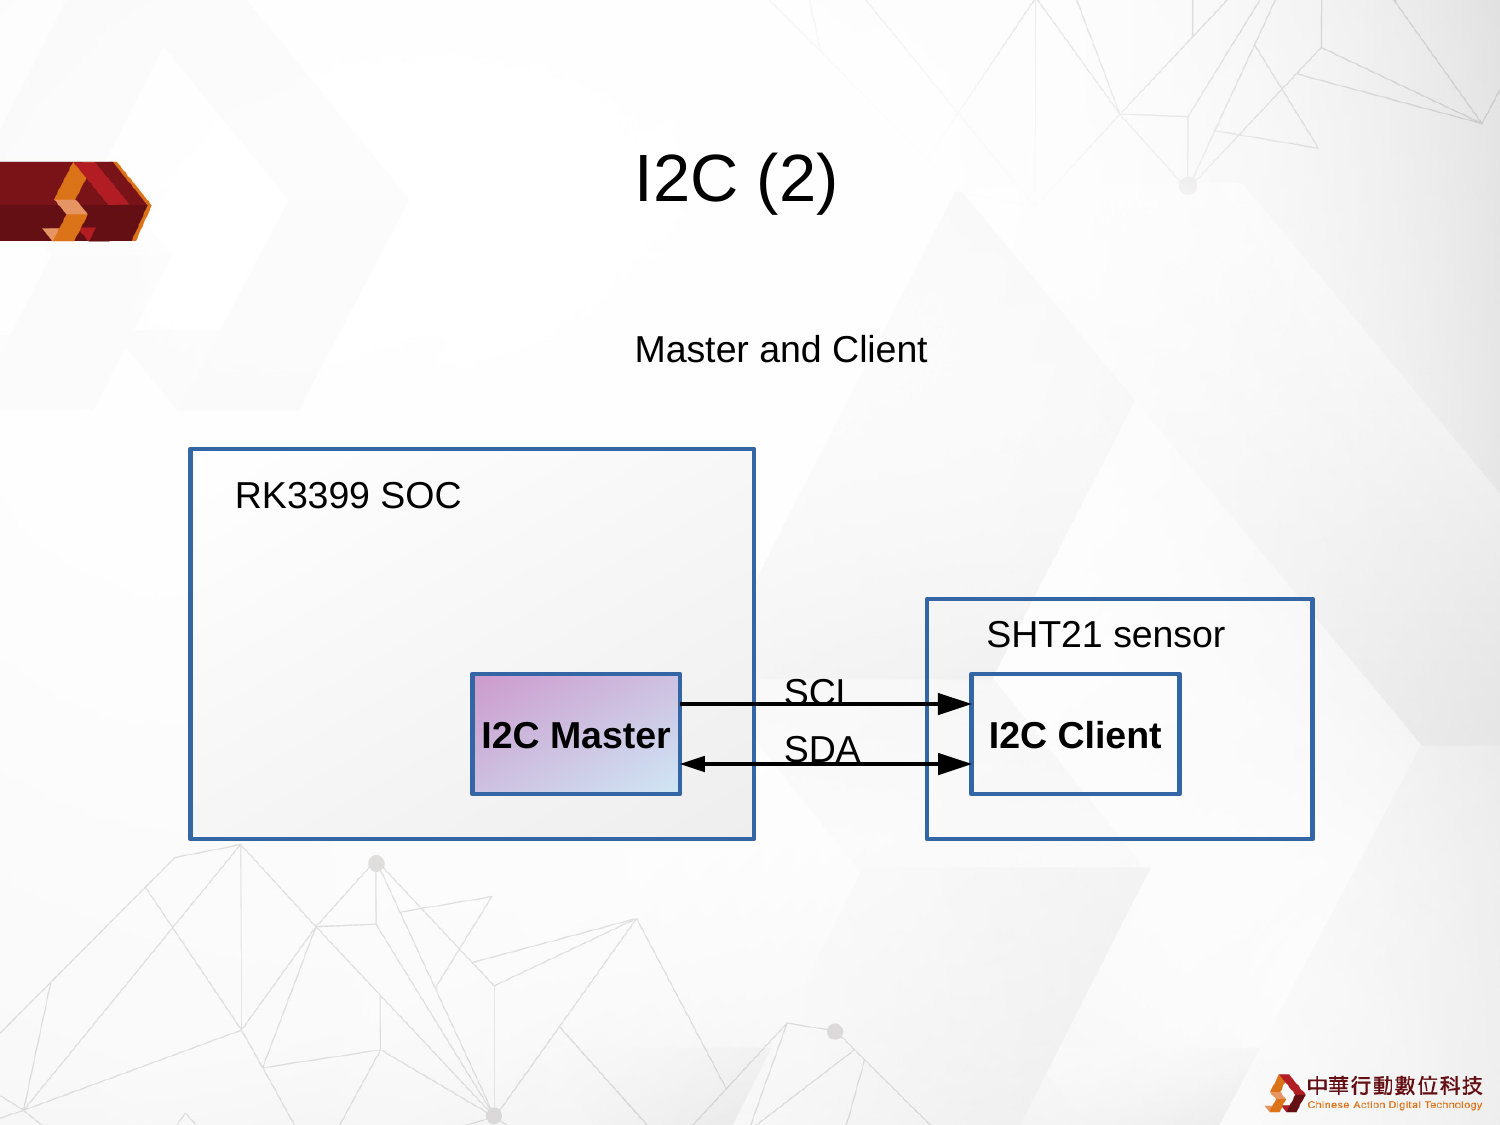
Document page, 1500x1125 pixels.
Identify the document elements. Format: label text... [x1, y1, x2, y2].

text_box SHT21 sensor [971, 602, 1266, 669]
text_box I2C Client [971, 673, 1180, 794]
text_box I2C Master [472, 673, 680, 794]
text_box SCL [768, 660, 888, 717]
picture [0, 0, 1500, 1125]
text_box RK3399 SOC [220, 463, 488, 524]
text_box SDA [768, 717, 888, 778]
title I2C (2) [107, 101, 1367, 255]
text_box [190, 448, 755, 839]
text_box [680, 706, 755, 763]
text_box Master and Client [619, 317, 943, 378]
